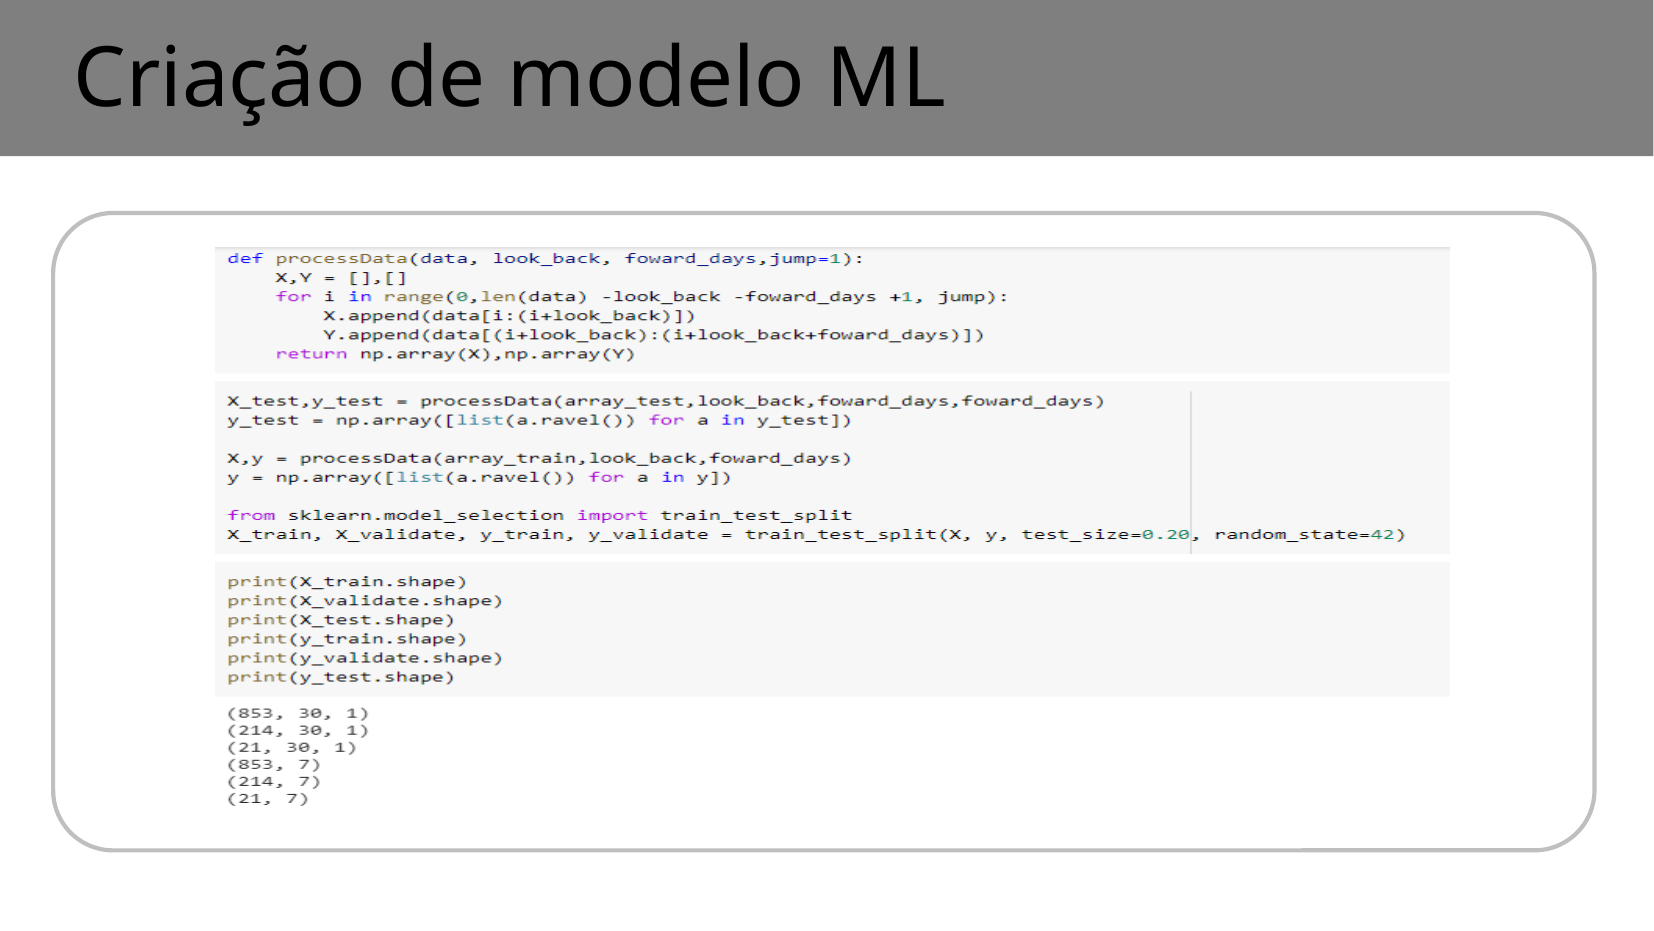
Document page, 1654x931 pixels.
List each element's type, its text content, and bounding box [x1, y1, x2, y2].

text_box [0, 0, 1654, 157]
text_box Criação de modelo ML [59, 9, 1011, 127]
picture [215, 247, 1450, 815]
